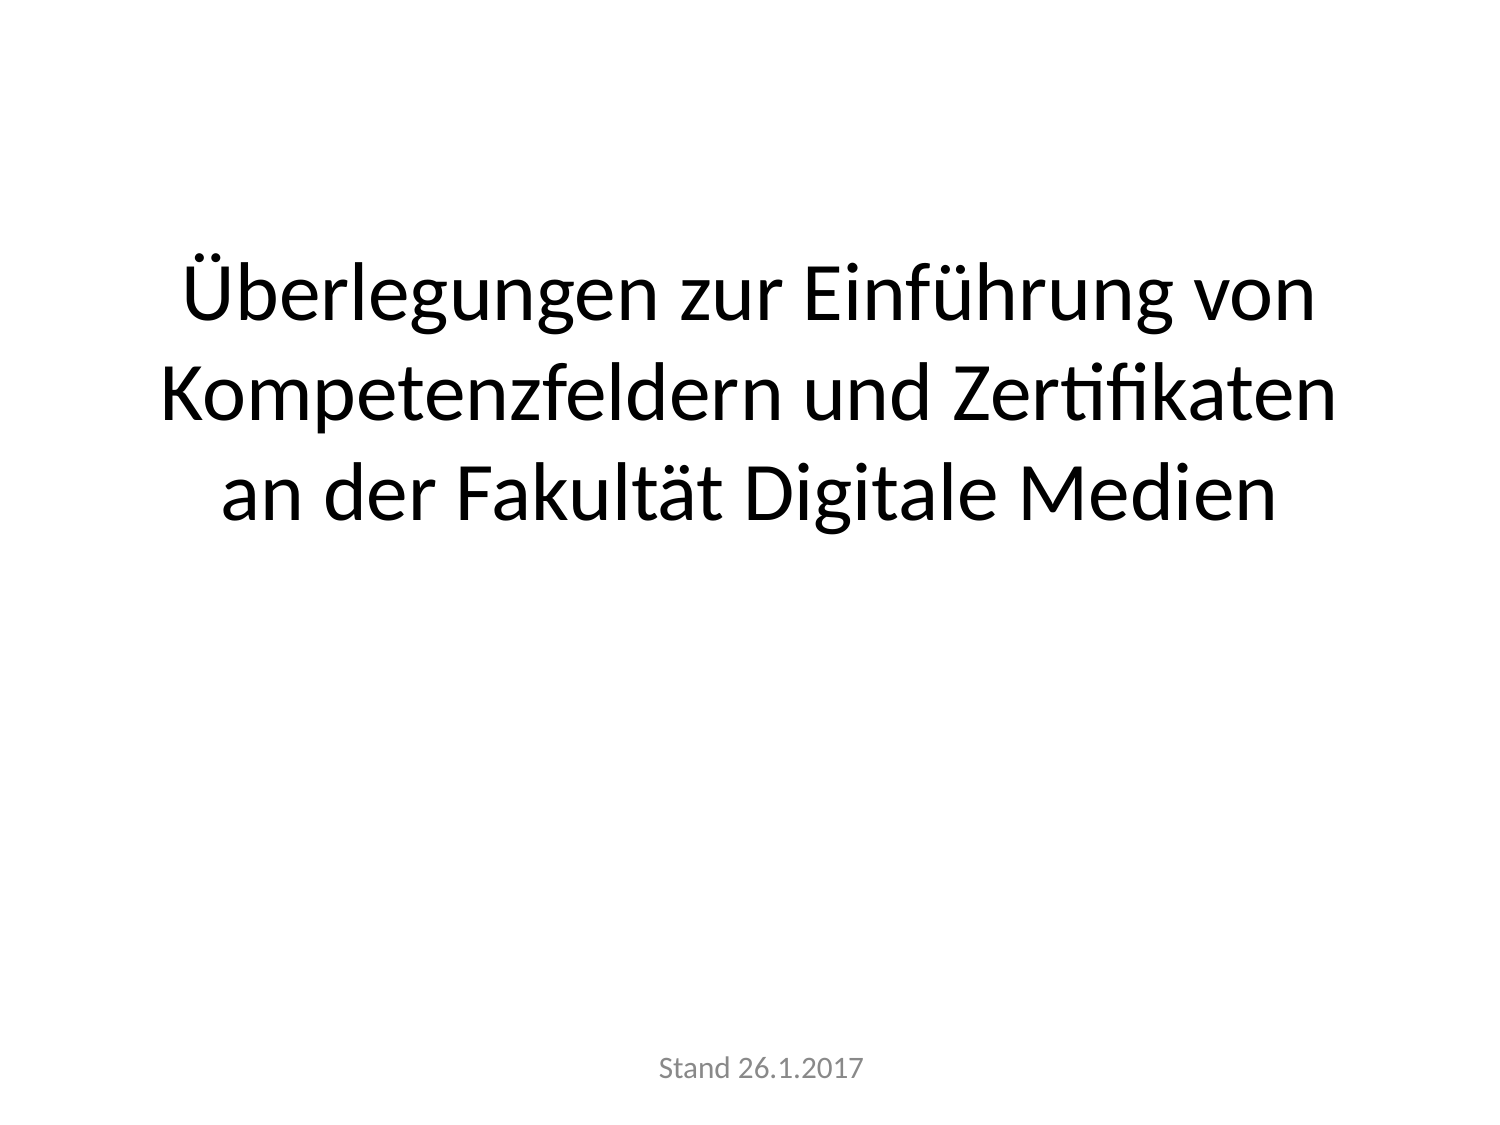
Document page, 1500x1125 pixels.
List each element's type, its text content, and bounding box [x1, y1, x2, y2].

subtitle Stand 26.1.2017 [76, 1046, 1447, 1095]
title Überlegungen zur Einführung von Kompetenzfeldern und Zertifikaten an der Fakultät Digitale Medien [112, 184, 1388, 591]
